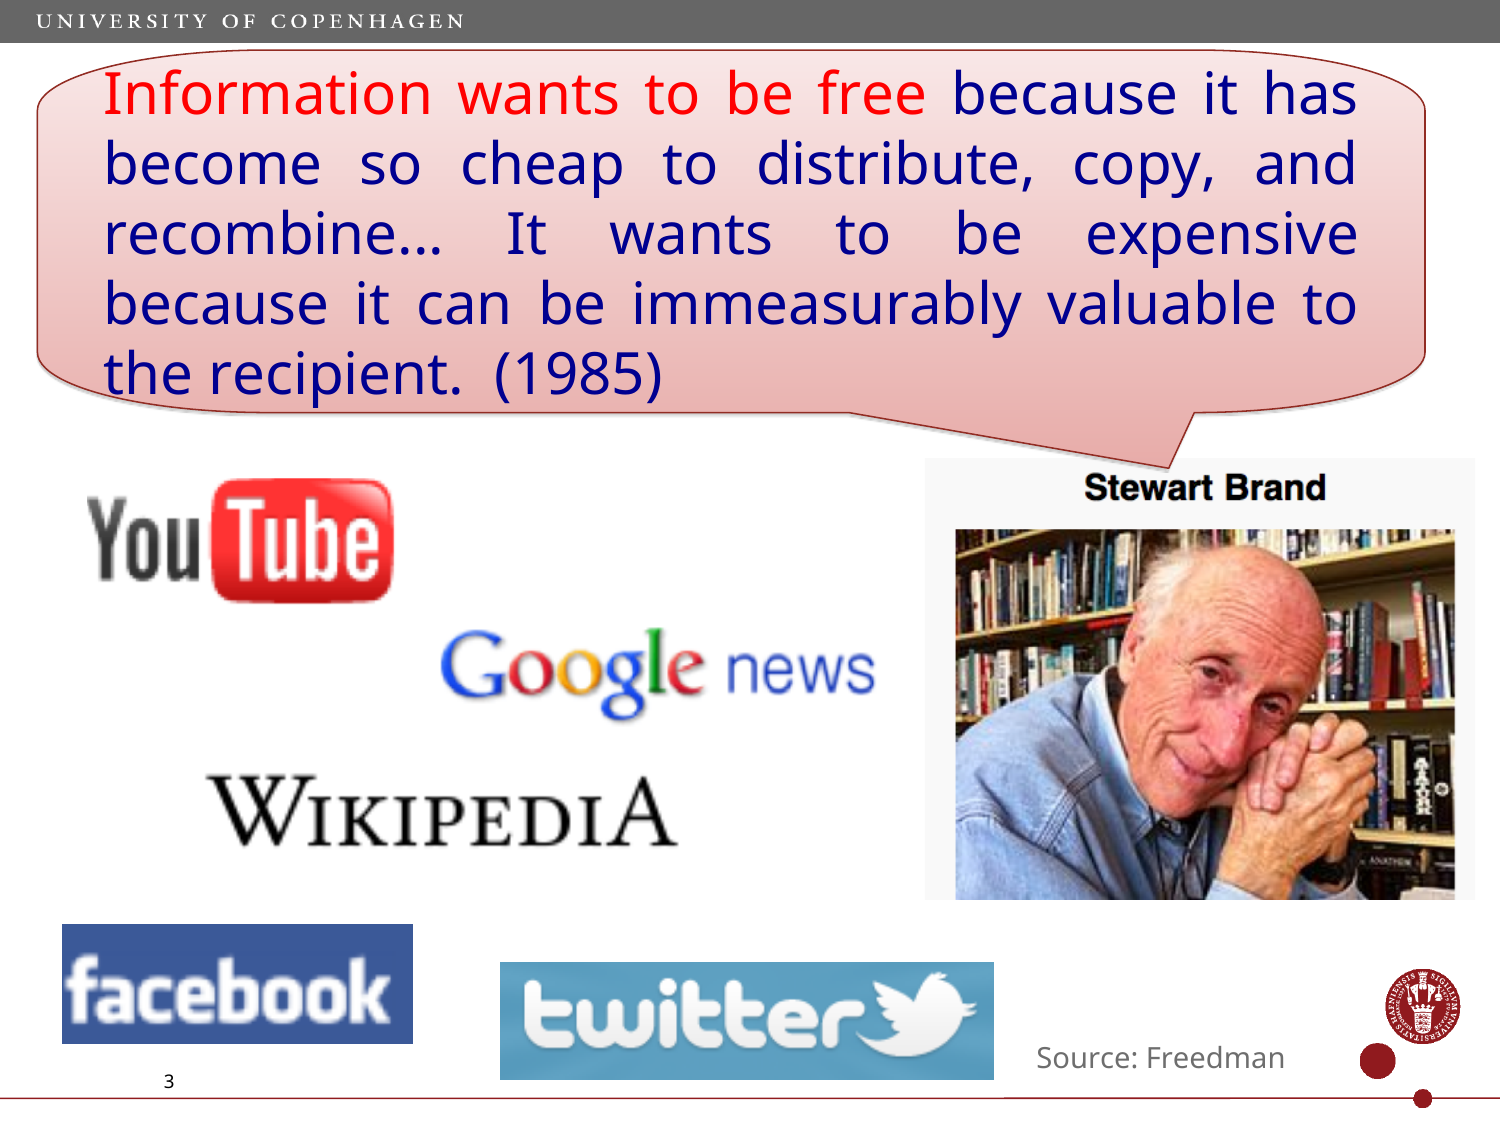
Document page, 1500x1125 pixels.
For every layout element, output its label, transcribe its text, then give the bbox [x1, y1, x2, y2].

text_box <number> [163, 1070, 514, 1094]
picture [924, 458, 1476, 901]
picture [181, 749, 713, 876]
text_box Source: Freedman [1021, 1031, 1341, 1083]
picture [0, 910, 1500, 1122]
text_box Information wants to be free because it has become so cheap to distribute, copy, and recombine... It wants to be expensive because it can be immeasurably valuable to the recipient. (1985) [37, 50, 1426, 469]
picture [425, 599, 897, 729]
picture [87, 462, 409, 613]
